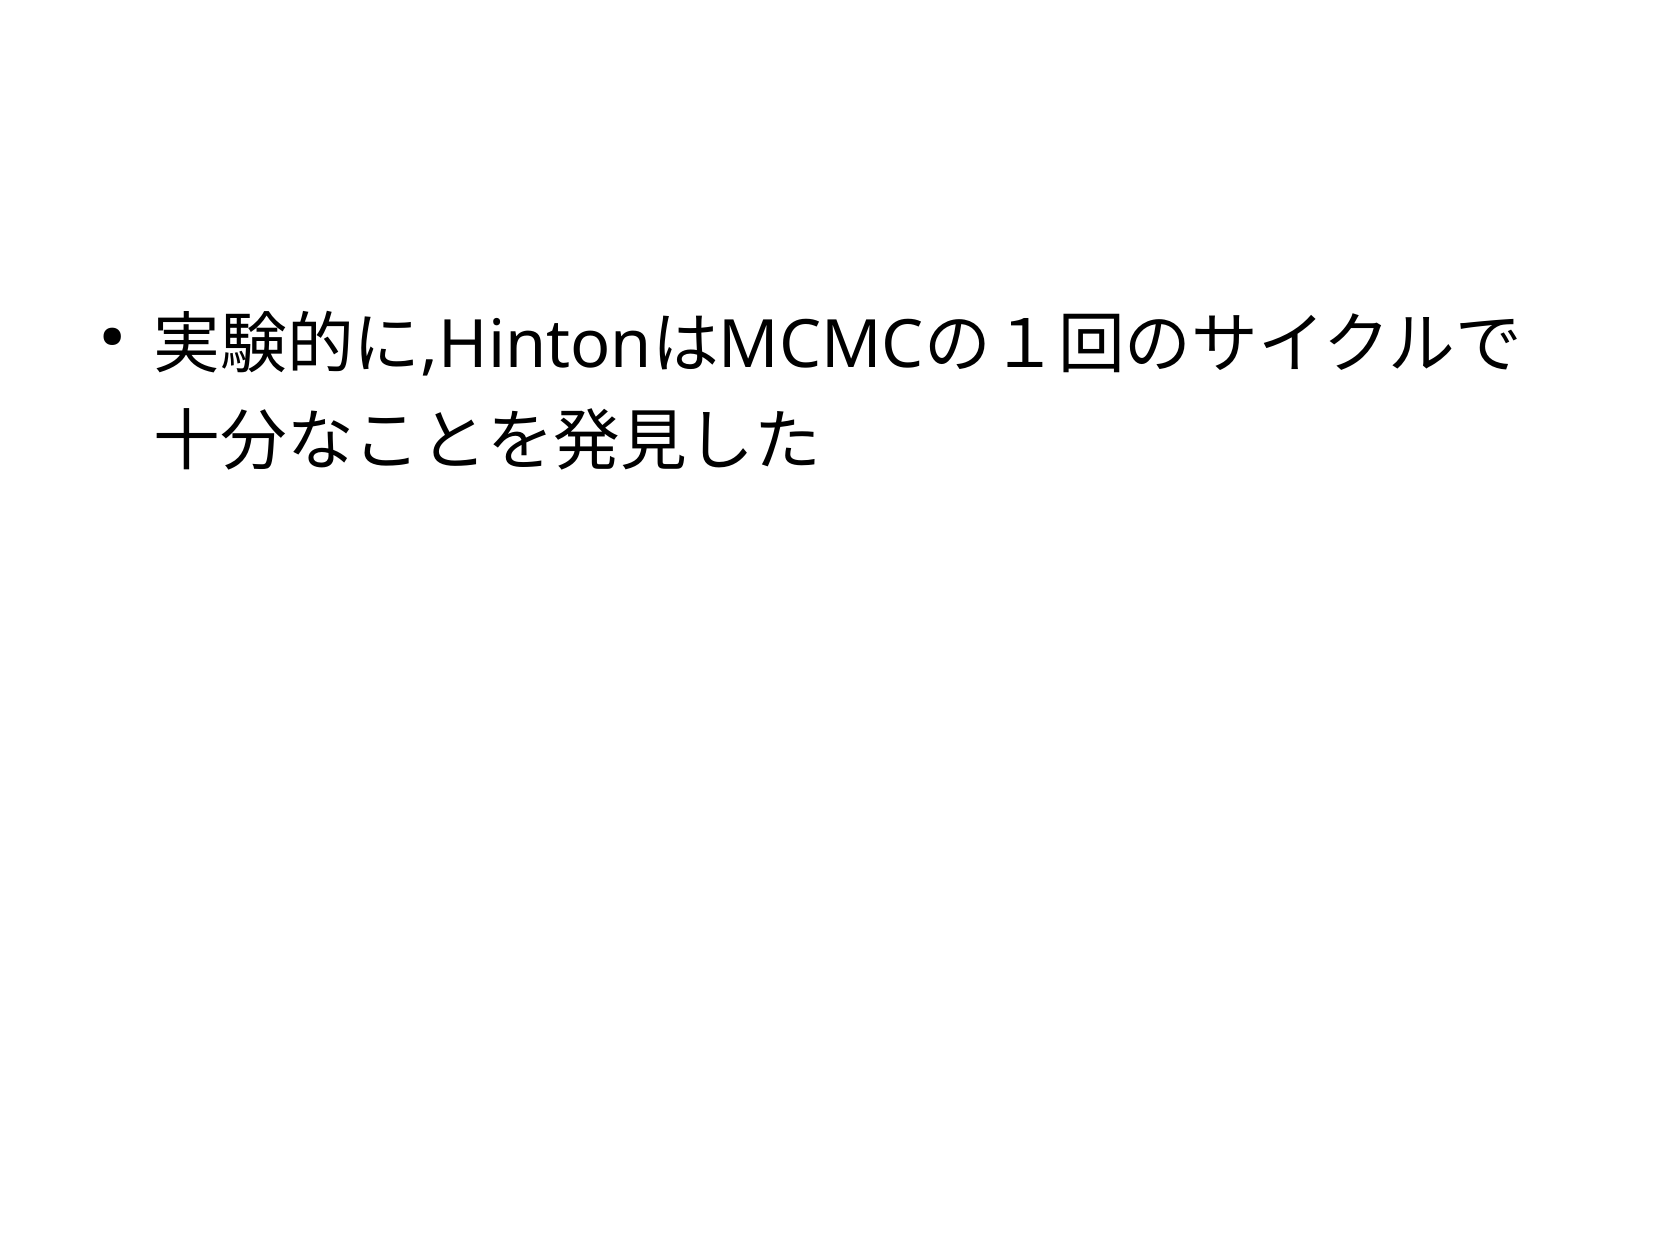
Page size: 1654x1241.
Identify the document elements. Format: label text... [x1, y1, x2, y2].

list 実験的に,HintonはMCMCの１回のサイクルで十分なことを発見した [82, 290, 1571, 1109]
